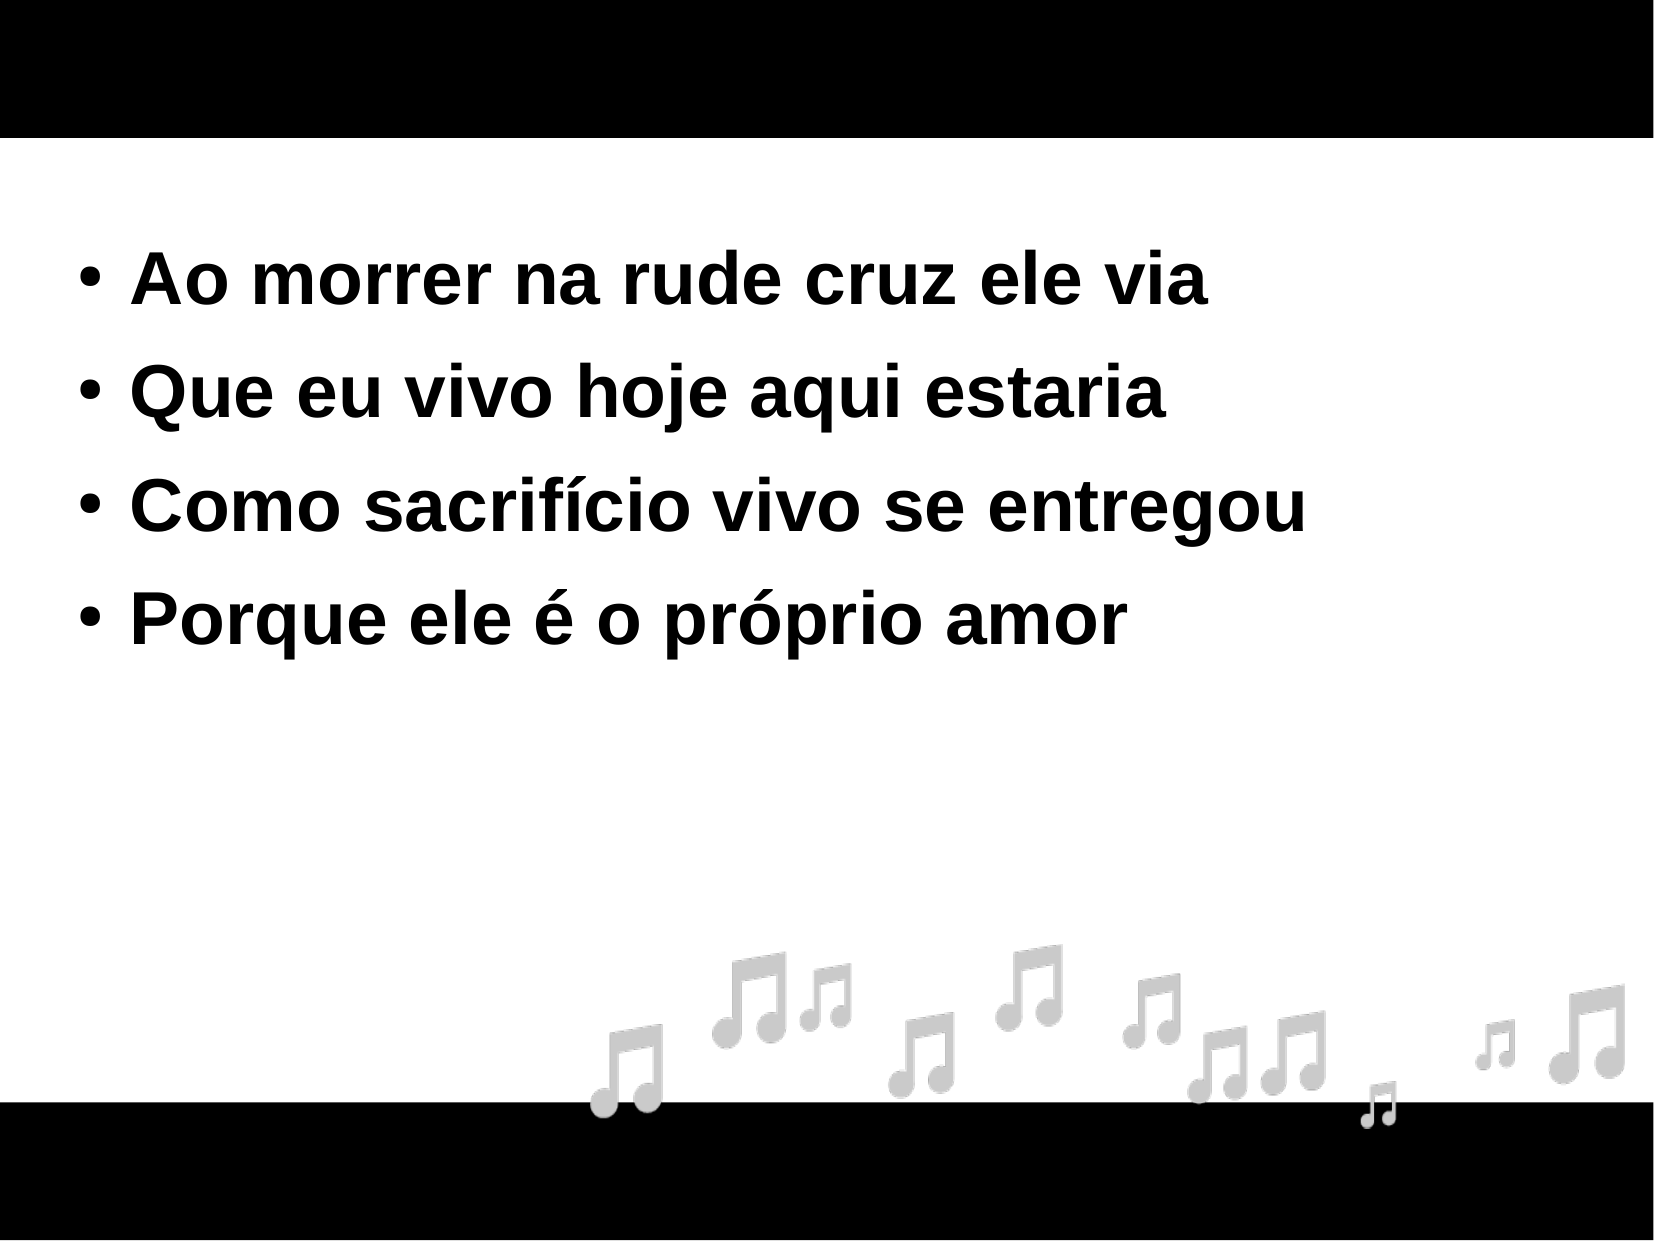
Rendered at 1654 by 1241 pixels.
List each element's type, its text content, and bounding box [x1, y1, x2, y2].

list Ao morrer na rude cruz ele via Que eu vivo hoje aqui estaria Como sacrifício vivo se entregou Porque ele é o próprio amor [59, 236, 1595, 1024]
